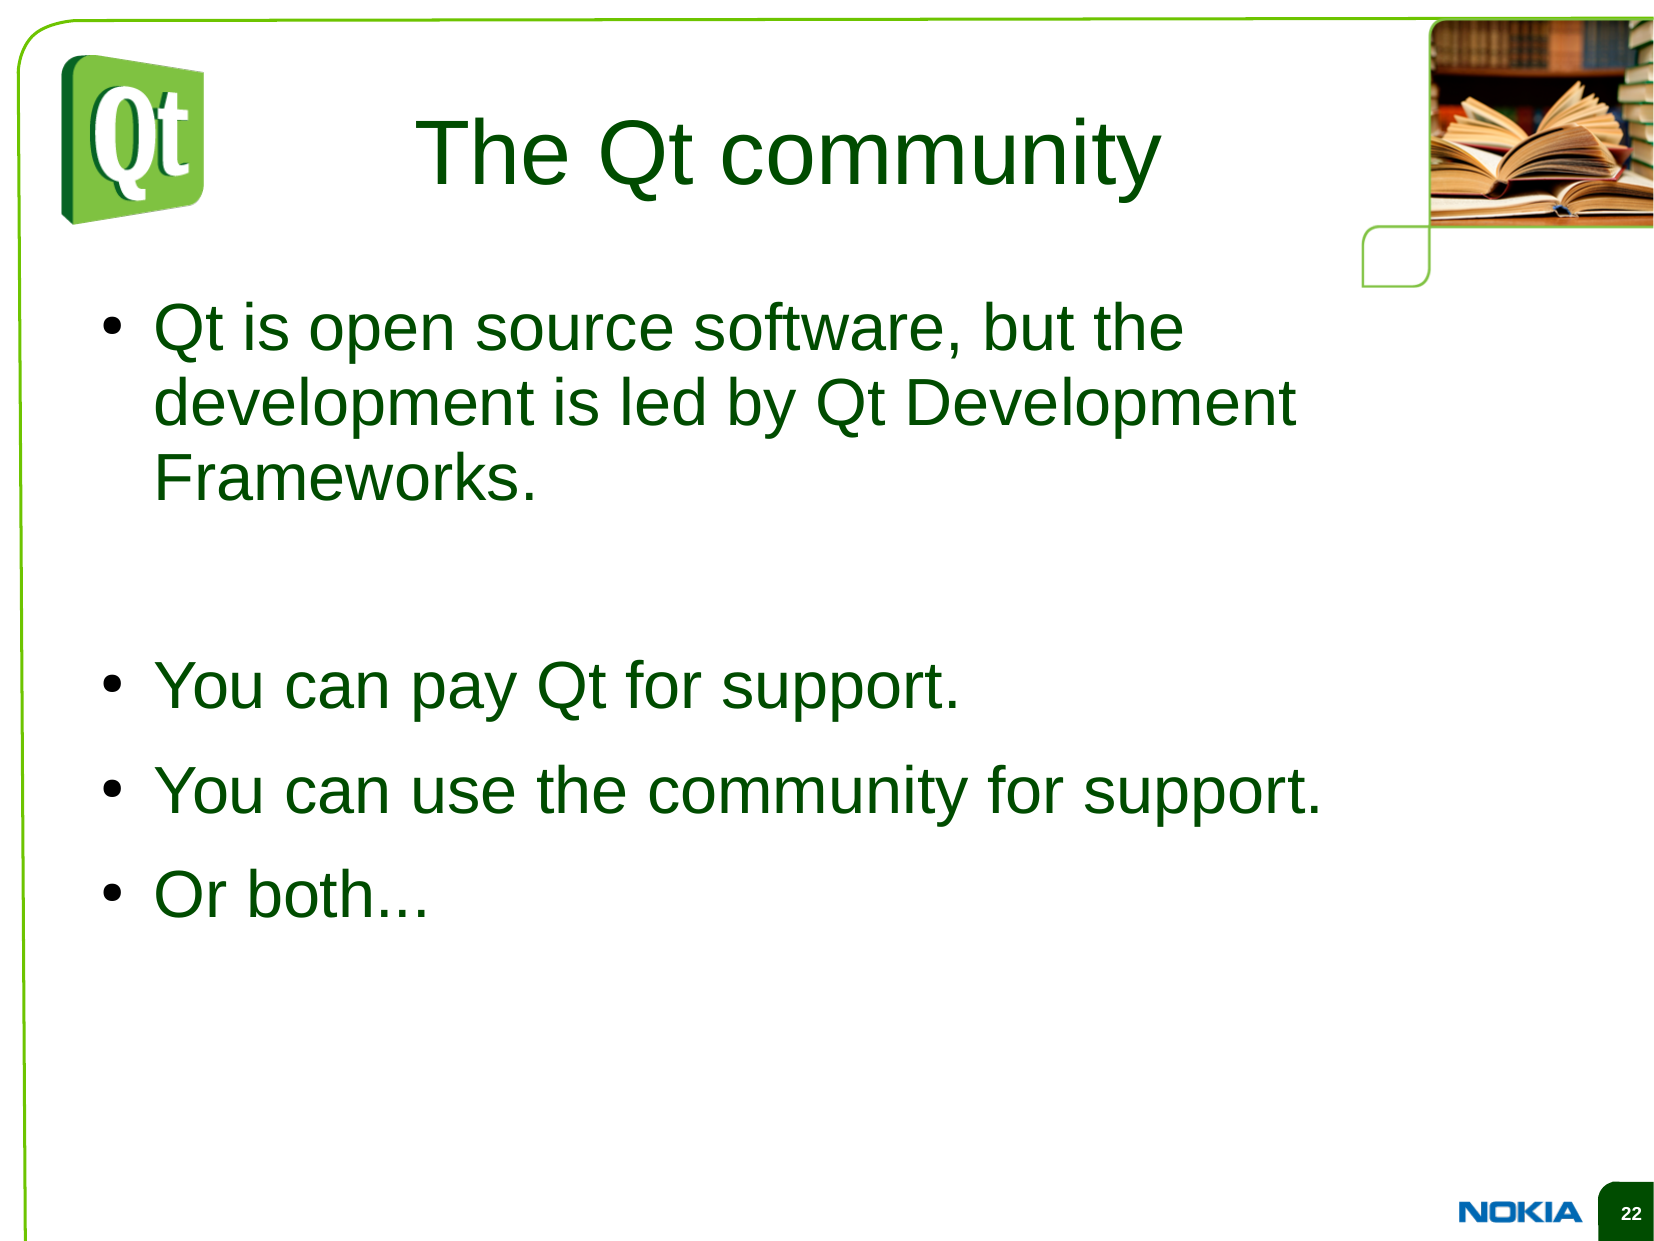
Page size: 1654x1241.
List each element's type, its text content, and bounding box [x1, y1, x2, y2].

picture [61, 55, 204, 225]
picture [1338, 7, 1654, 308]
list Qt is open source software, but the development is led by Qt Development Frameworks. You can pay Qt for support. You can use the community for support. Or both... [82, 290, 1571, 1094]
picture [1459, 1201, 1583, 1223]
title The Qt community [251, 49, 1327, 257]
